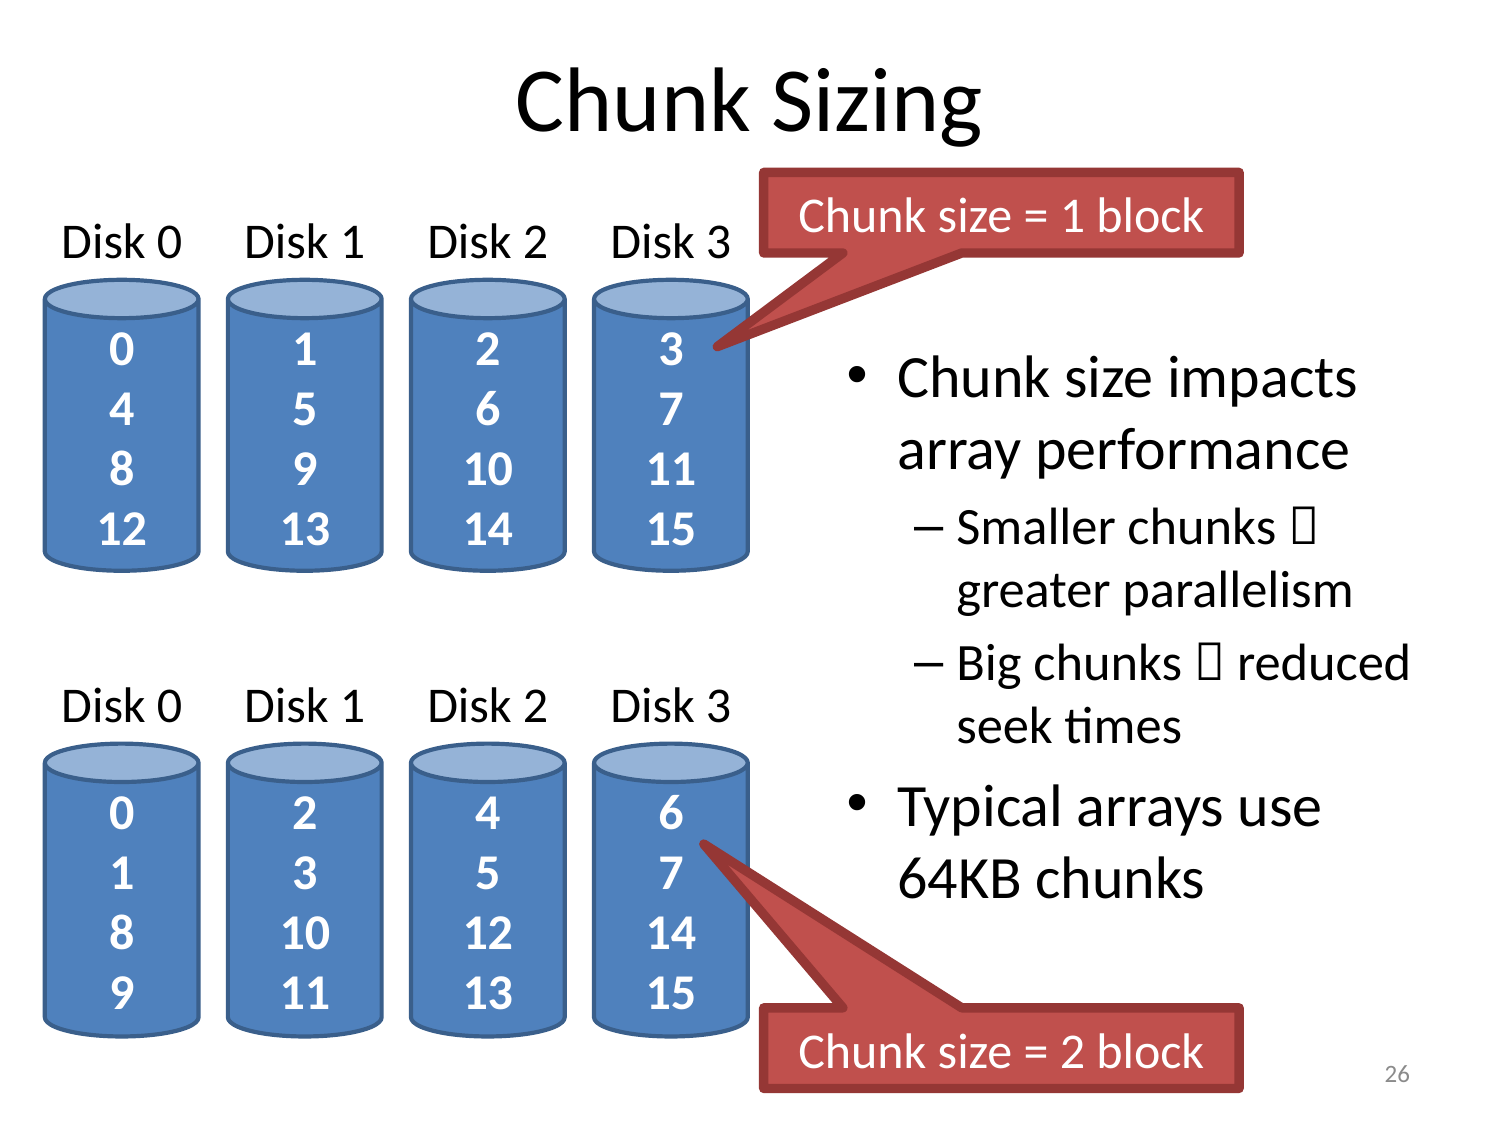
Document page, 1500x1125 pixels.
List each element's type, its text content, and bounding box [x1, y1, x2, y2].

text_box Disk 2 [412, 665, 564, 741]
text_box Chunk size = 2 block [703, 844, 1240, 1089]
text_box 2 6 10 14 [410, 300, 565, 571]
text_box Disk 3 [595, 201, 747, 277]
text_box Disk 1 [229, 665, 380, 741]
text_box Disk 1 [229, 201, 380, 277]
title Chunk Sizing [75, 1, 1425, 189]
table_cell 1 [594, 279, 748, 319]
text_box Parity blocks are spread over all N disks [410, 743, 565, 783]
table_cell 0 ^ 1 ^ 0 ^ 0 = 1 [44, 279, 199, 319]
table_cell 1 [227, 743, 382, 783]
list Chunk size impacts array performance Smaller chunks  greater parallelism Big chunks  reduced seek times Typical arrays use 64KB chunks [831, 330, 1467, 923]
list Random writes in RAID 5 Read the target block and the parity block Use subtraction to calculate the new parity block Write the target block and the parity block Thus, 4 total operations (2 reads, 2 writes) Distributed across all drives [594, 743, 748, 783]
text_box 6 7 14 15 [594, 766, 748, 1037]
text_box 4 5 12 13 [410, 763, 565, 1037]
text_box Disk 3 [595, 665, 747, 741]
table_cell 1 [227, 279, 382, 319]
text_box 2 3 10 11 [227, 764, 382, 1037]
text_box 3 7 11 15 [594, 302, 748, 571]
text_box Disk 2 [412, 201, 564, 277]
text_box 0 1 8 9 [44, 764, 199, 1037]
table_cell 0 ^ 1 ^ 1 ^ 1 = 1 [44, 743, 199, 783]
text_box 0 4 8 12 [44, 300, 199, 571]
text_box Disk 0 [46, 665, 197, 741]
text_box 1 5 9 13 [227, 300, 382, 571]
table_cell 1 ^ 1 ^ 1 ^ 1 = 0 [410, 279, 565, 319]
text_box Disk 0 [46, 201, 197, 277]
slide_number <number> [1074, 1042, 1425, 1103]
text_box Chunk size = 1 block [717, 172, 1240, 347]
